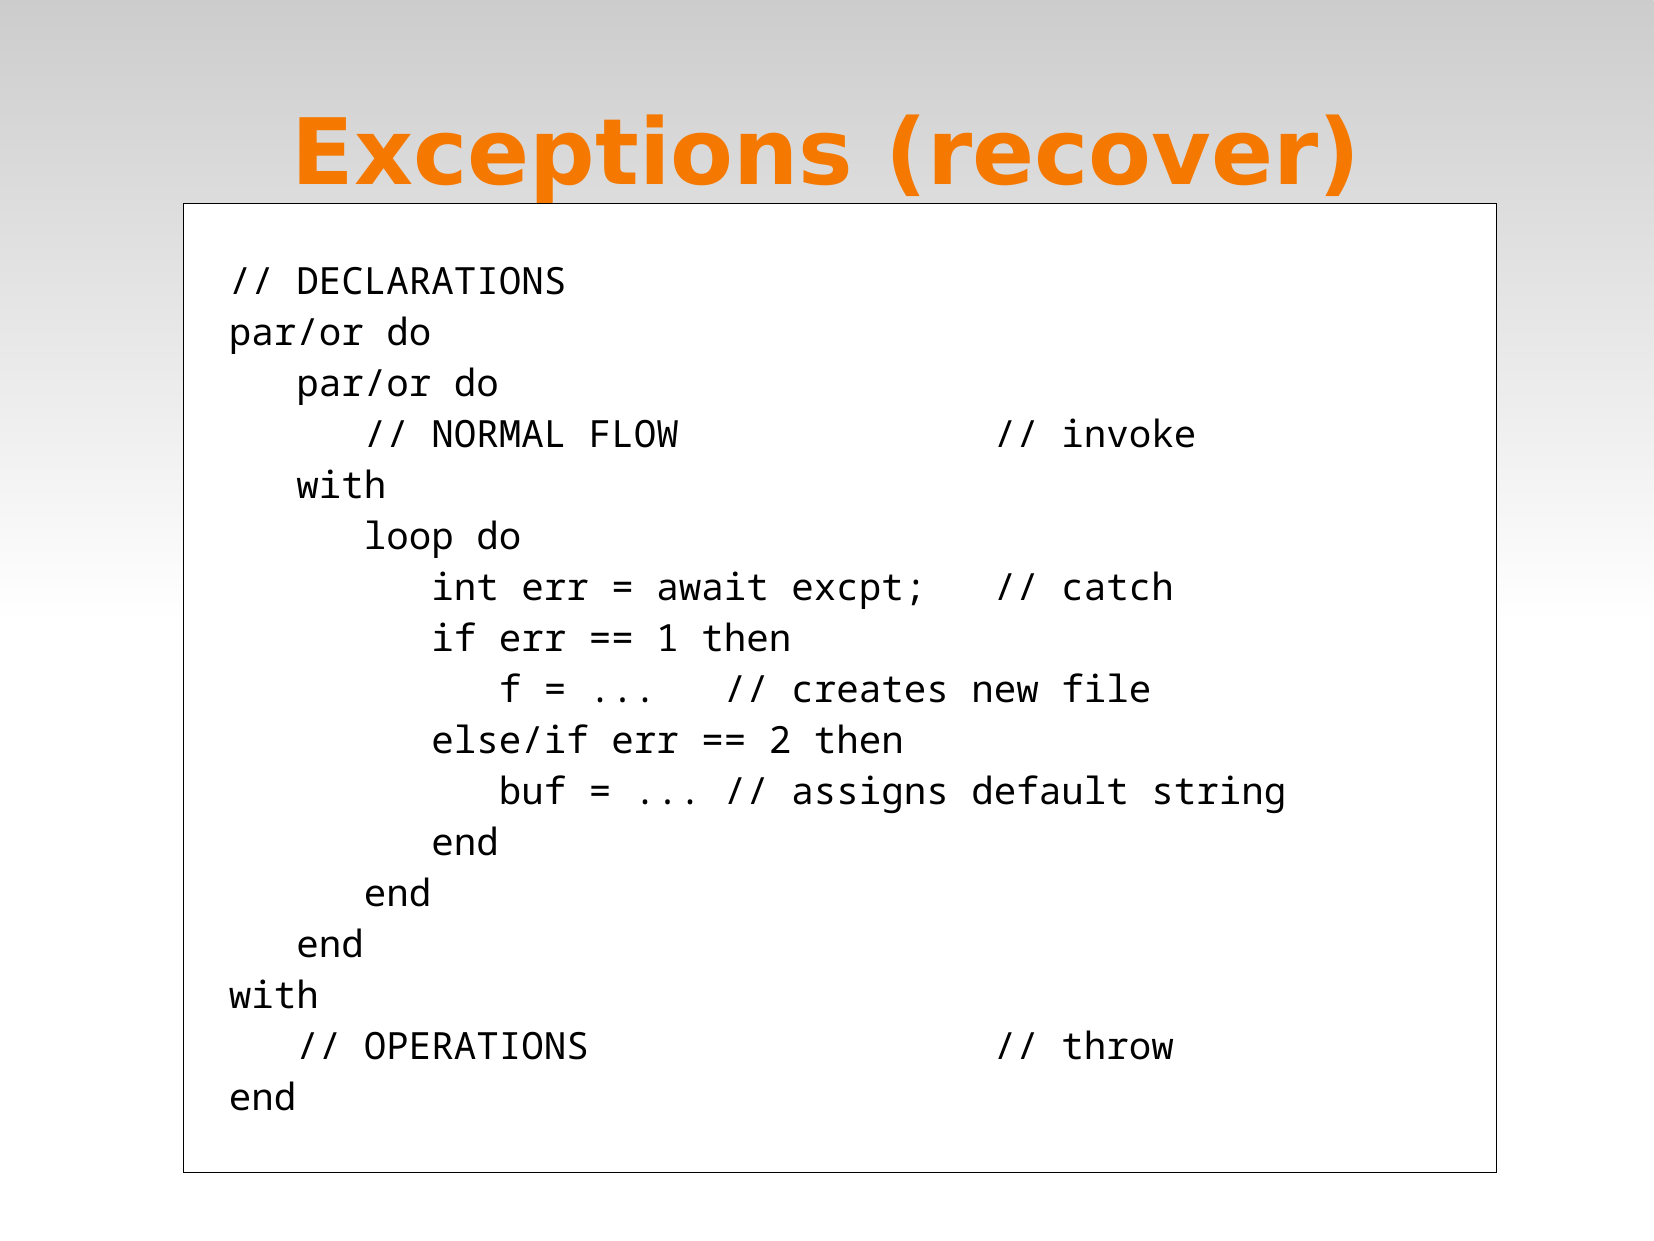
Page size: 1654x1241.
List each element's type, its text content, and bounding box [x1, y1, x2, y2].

text_box // DECLARATIONS par/or do par/or do // NORMAL FLOW // invoke with loop do int err = await excpt; // catch if err == 1 then f = ... // creates new file else/if err == 2 then buf = ... // assigns default string end end end with // OPERATIONS // throw end [183, 274, 1497, 1102]
title Exceptions (recover) [82, 49, 1571, 257]
